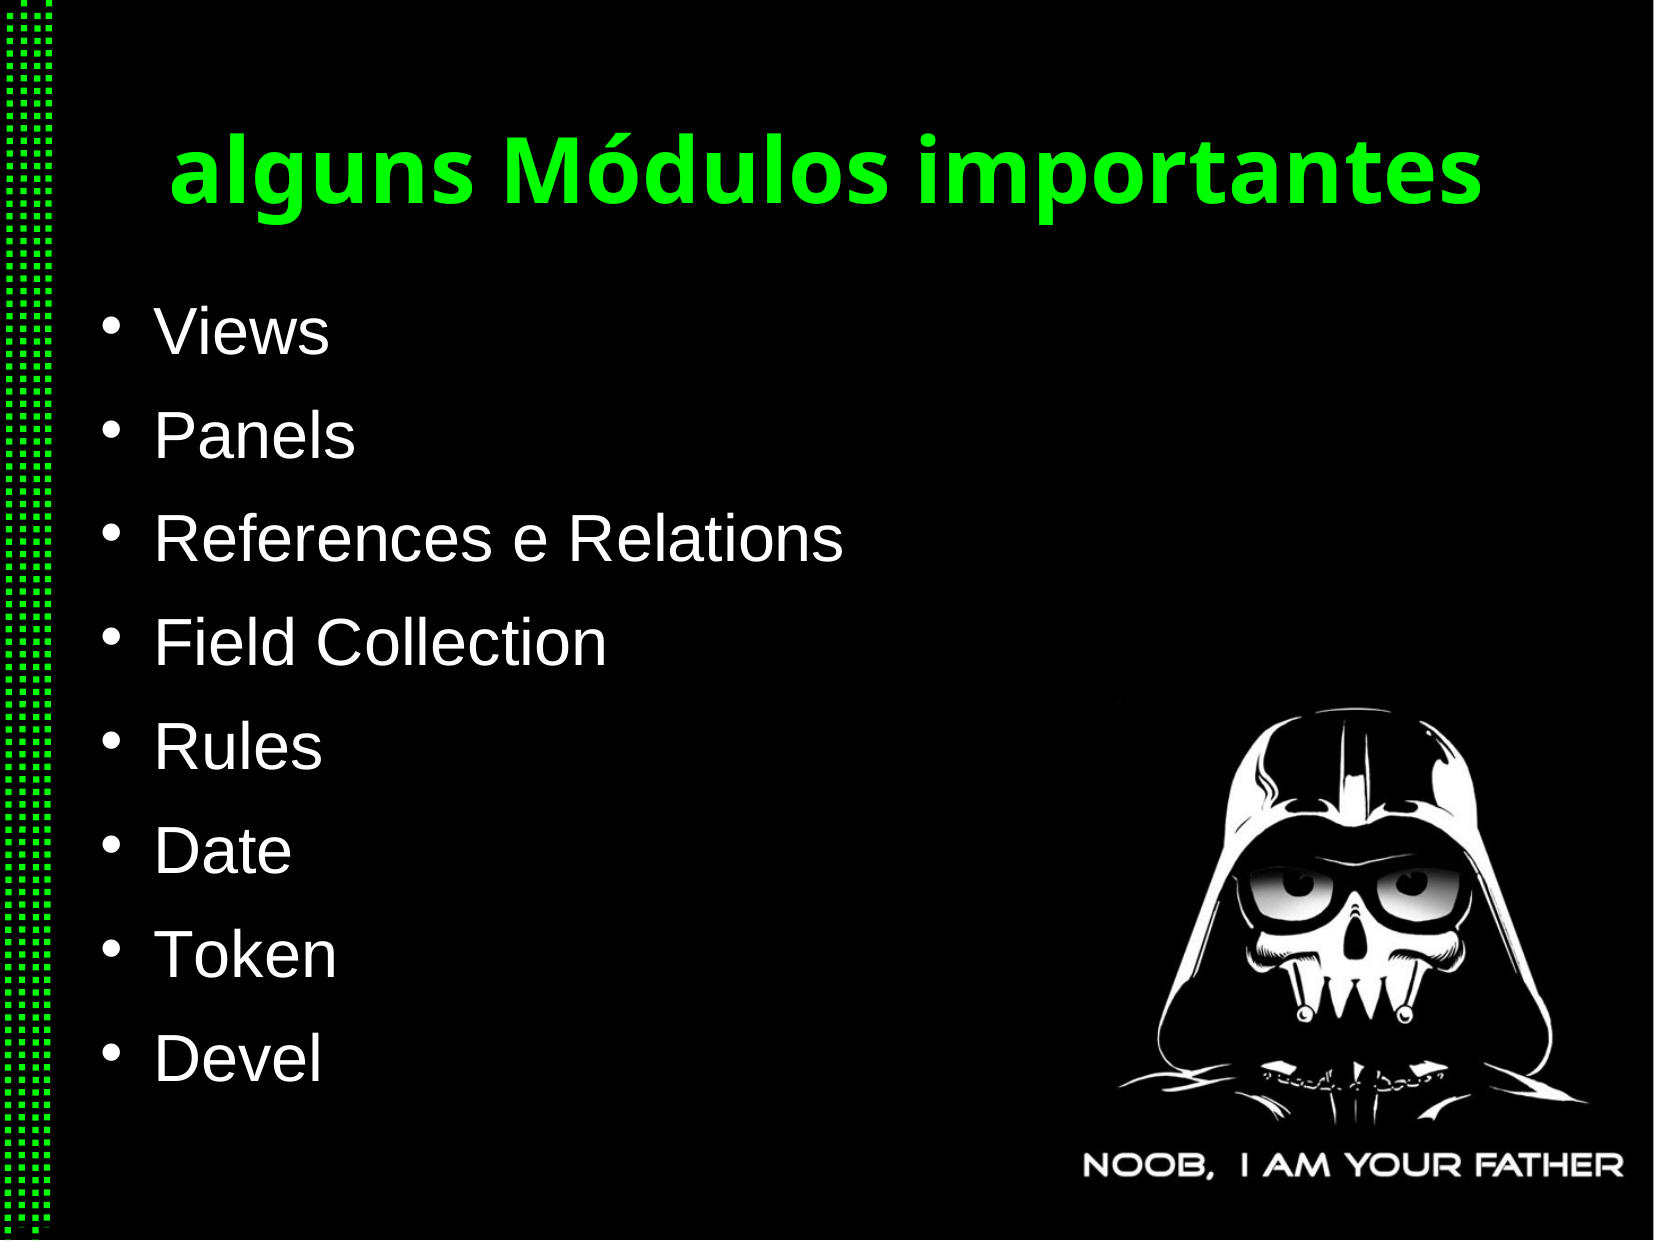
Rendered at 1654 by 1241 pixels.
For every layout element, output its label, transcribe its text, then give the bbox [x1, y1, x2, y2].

picture [1071, 659, 1636, 1224]
list Views Panels References e Relations Field Collection Rules Date Token Devel [82, 290, 1571, 1109]
title alguns Módulos importantes [82, 49, 1571, 257]
